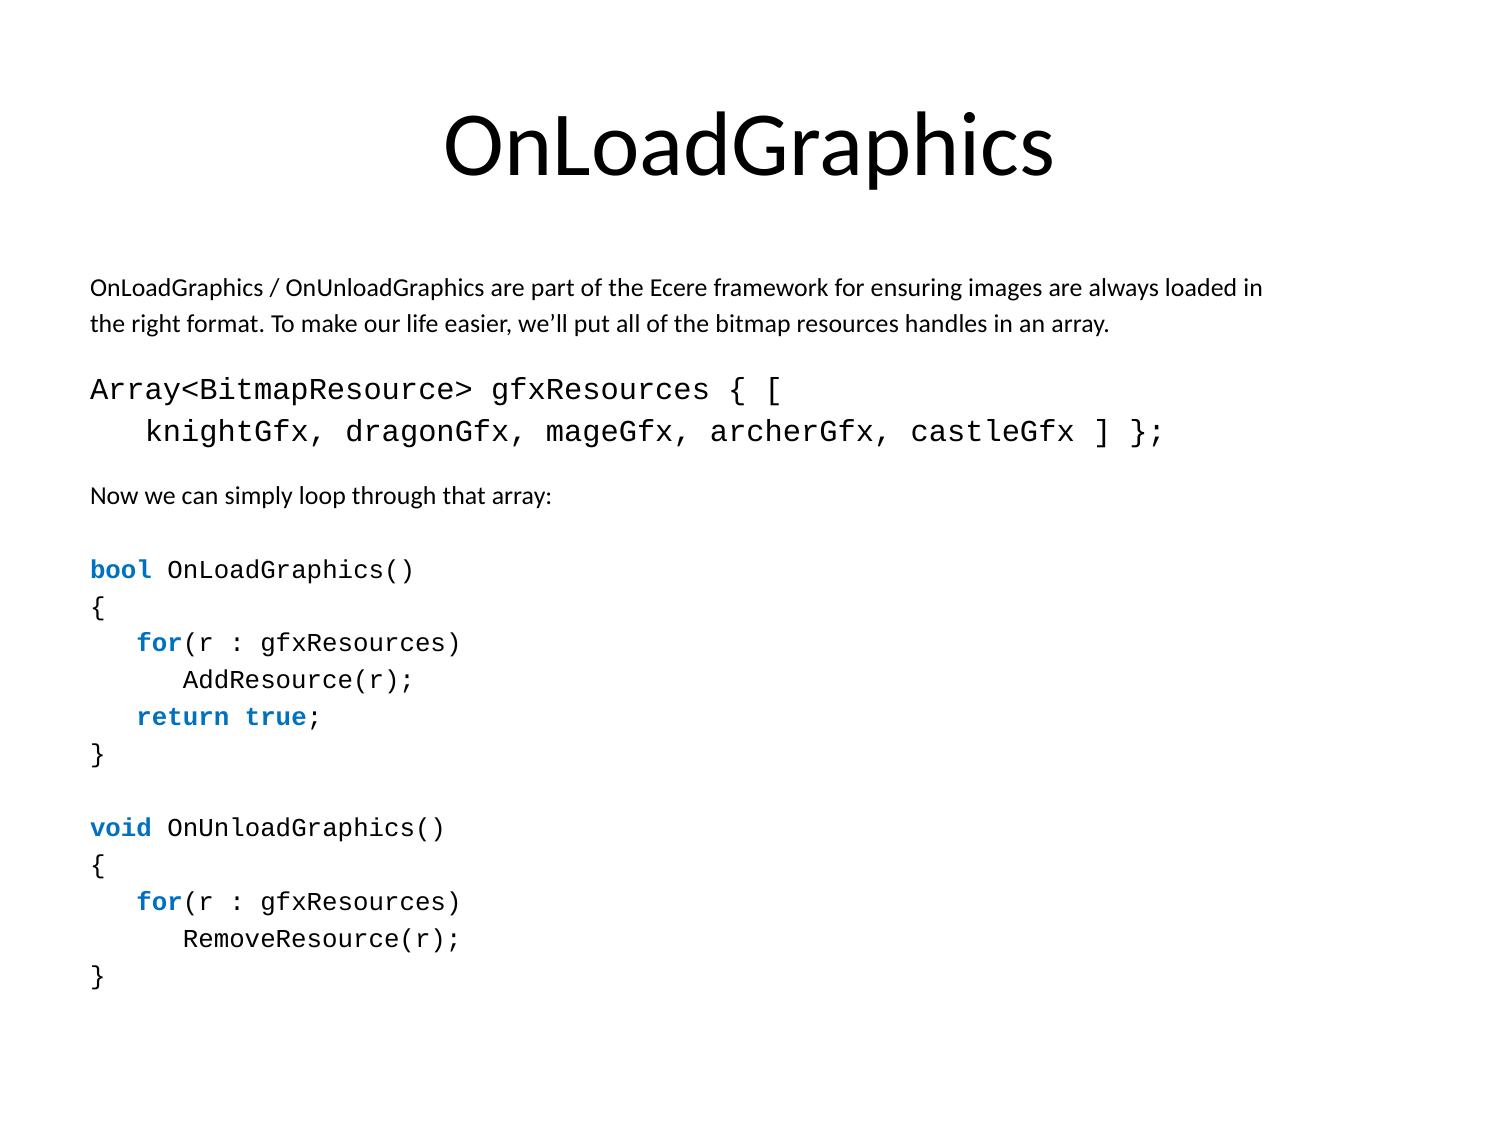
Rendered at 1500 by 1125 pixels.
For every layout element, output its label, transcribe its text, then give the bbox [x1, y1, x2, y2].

title OnLoadGraphics [75, 45, 1425, 233]
list OnLoadGraphics / OnUnloadGraphics are part of the Ecere framework for ensuring images are always loaded in the right format. To make our life easier, we’ll put all of the bitmap resources handles in an array. Array<BitmapResource> gfxResources { [ knightGfx, dragonGfx, mageGfx, archerGfx, castleGfx ] }; Now we can simply loop through that array: bool OnLoadGraphics() { for(r : gfxResources) AddResource(r); return true; } void OnUnloadGraphics() { for(r : gfxResources) RemoveResource(r); } [75, 262, 1425, 1005]
